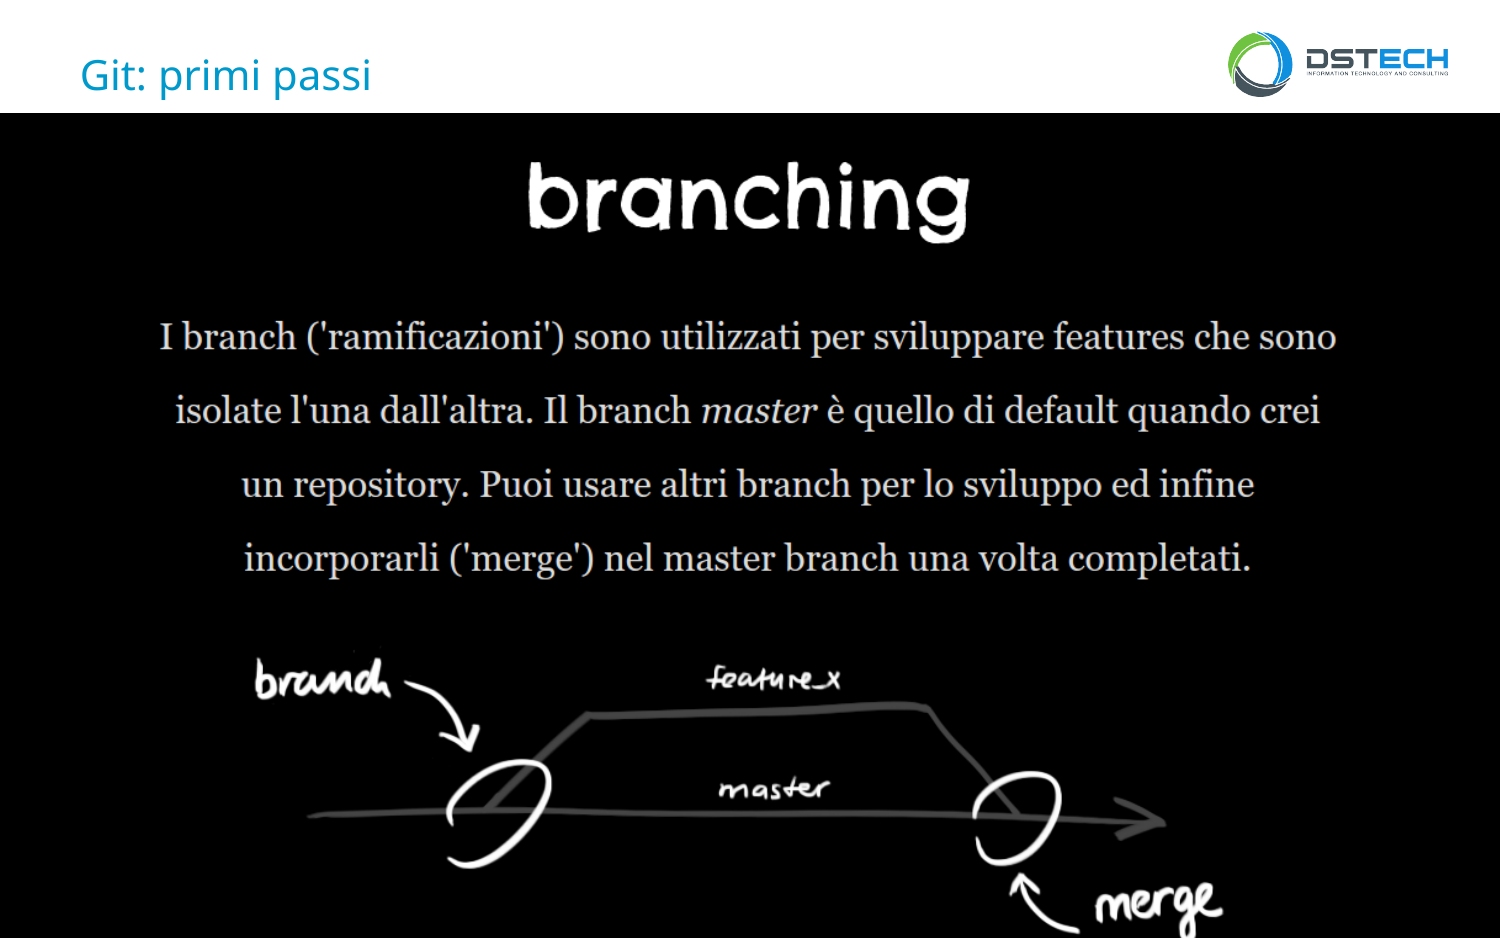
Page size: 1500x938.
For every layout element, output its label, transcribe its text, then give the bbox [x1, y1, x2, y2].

picture [1228, 31, 1448, 97]
text_box Git: primi passi [64, 41, 1152, 101]
picture [0, 113, 1500, 938]
